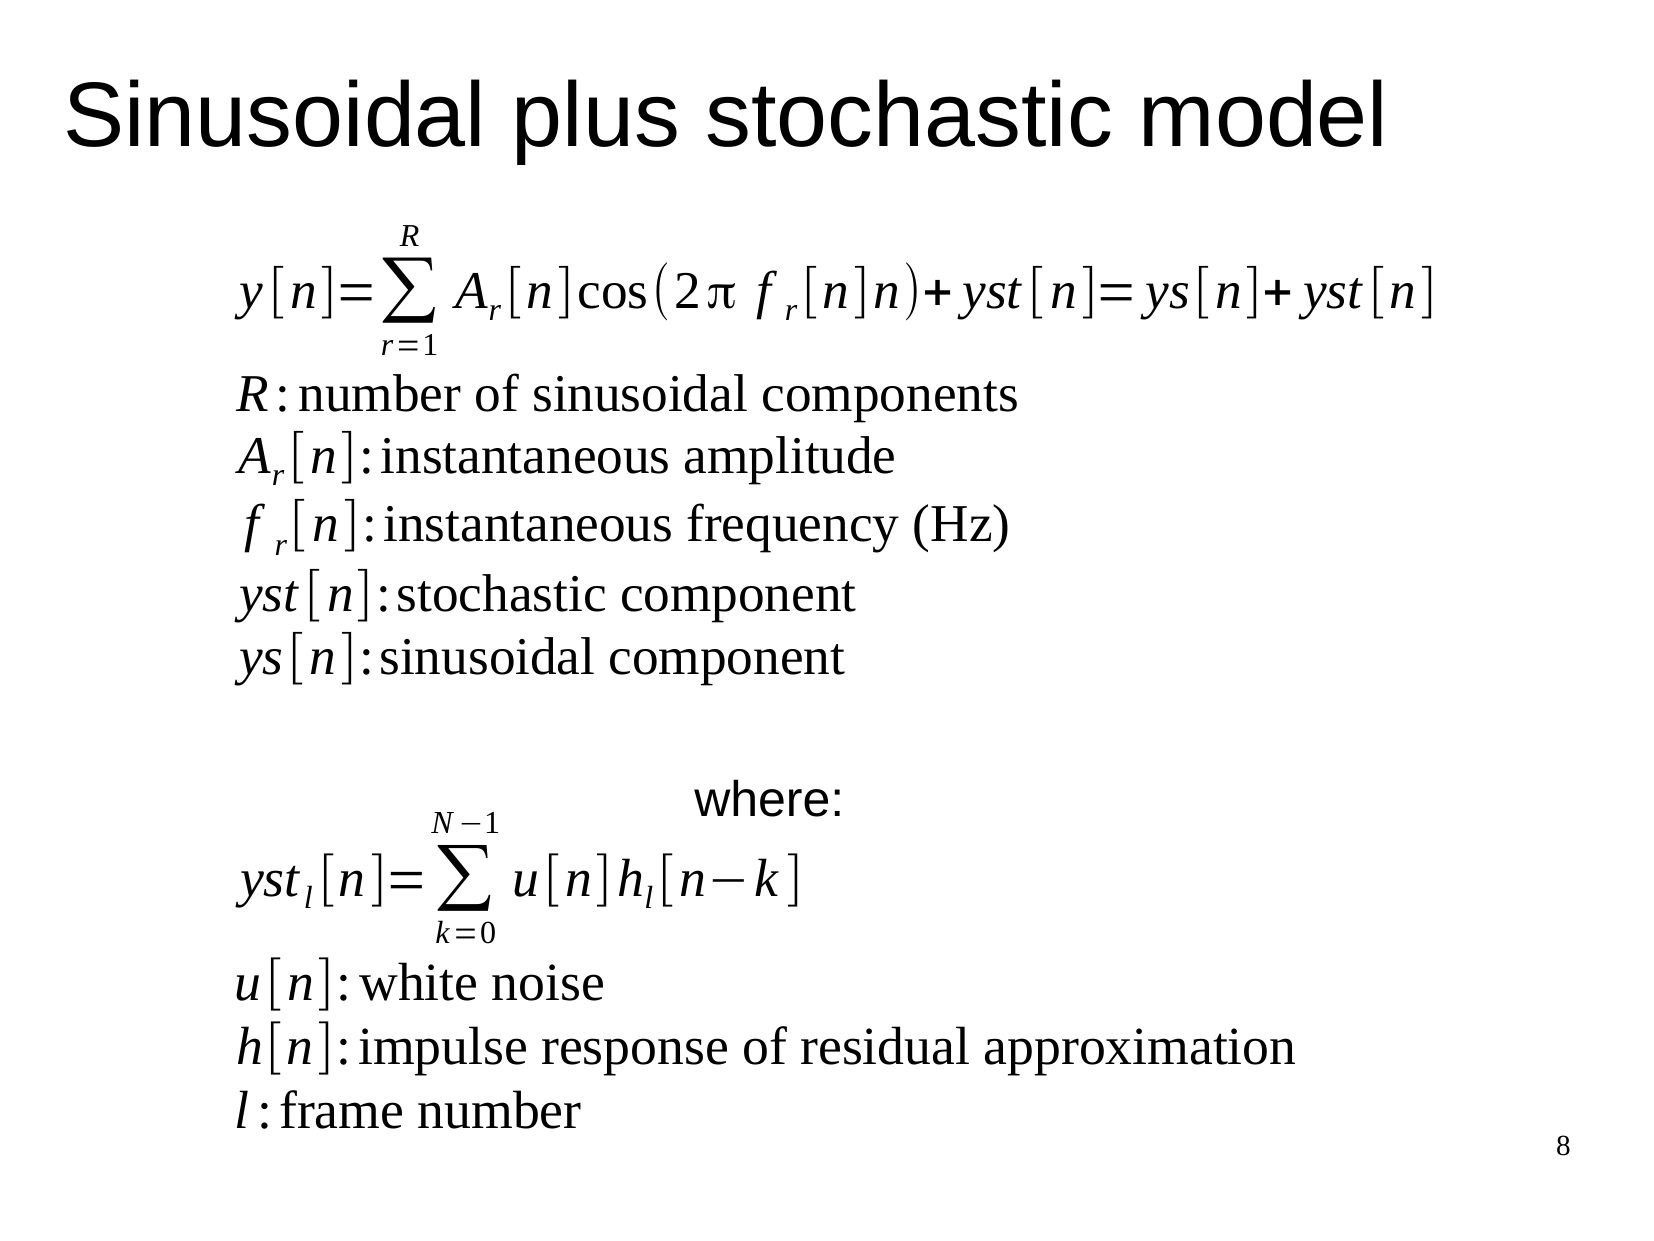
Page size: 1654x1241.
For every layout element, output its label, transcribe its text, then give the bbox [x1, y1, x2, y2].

text_box where: [679, 760, 860, 805]
chart [227, 805, 1306, 1202]
title Sinusoidal plus stochastic model [63, 21, 1414, 209]
text_box where: [738, 792, 750, 805]
chart [227, 218, 1441, 749]
